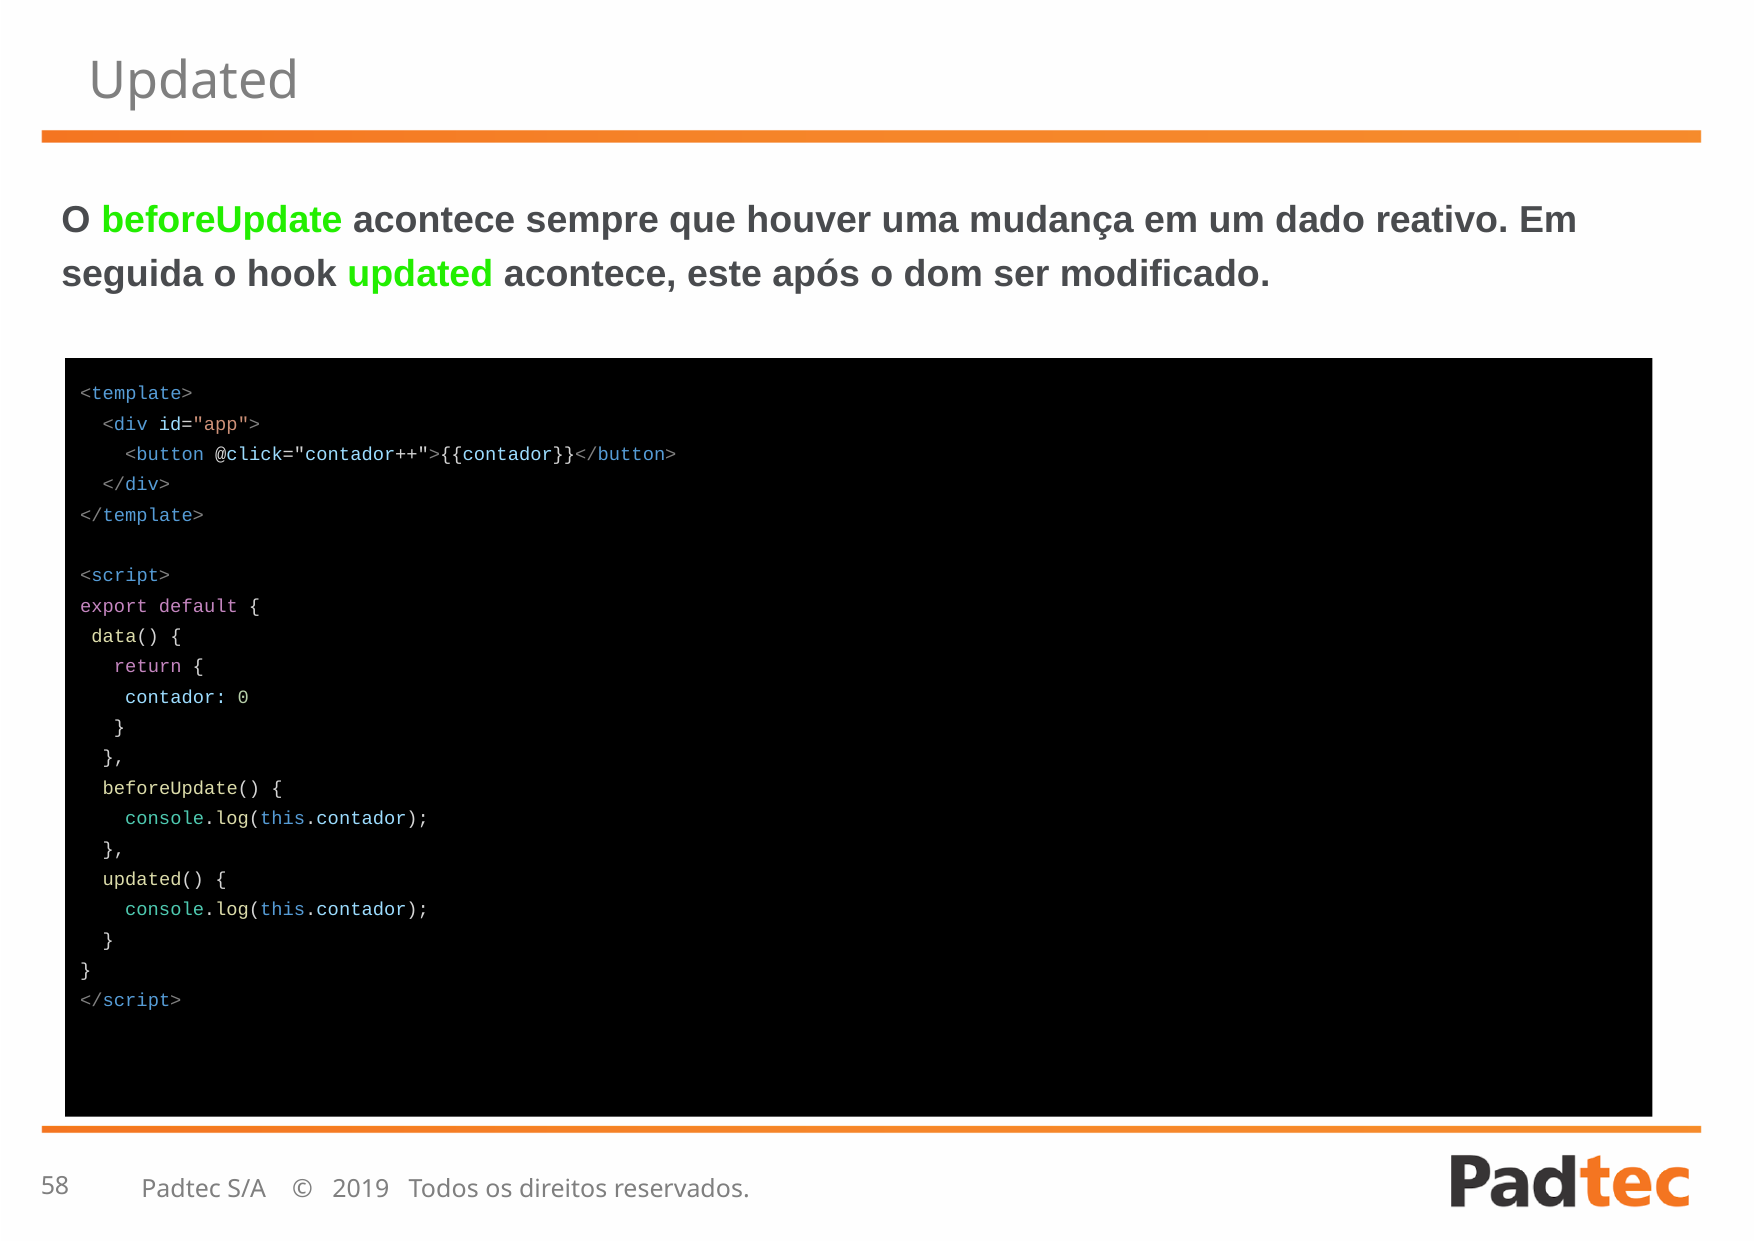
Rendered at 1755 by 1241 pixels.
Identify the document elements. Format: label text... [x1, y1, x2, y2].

title Updated [73, 29, 1653, 127]
picture [0, 0, 1755, 1241]
text_box <template> <div id="app"> <button @click="contador++">{{contador}}</button> </div> </template> <script> export default { data() { return { contador: 0 } }, beforeUpdate() { console.log(this.contador); }, updated() { console.log(this.contador); } } </script> [65, 358, 1653, 1117]
text_box O beforeUpdate acontece sempre que houver uma mudança em um dado reativo. Em seguida o hook updated acontece, este após o dom ser modificado. [46, 171, 1688, 370]
